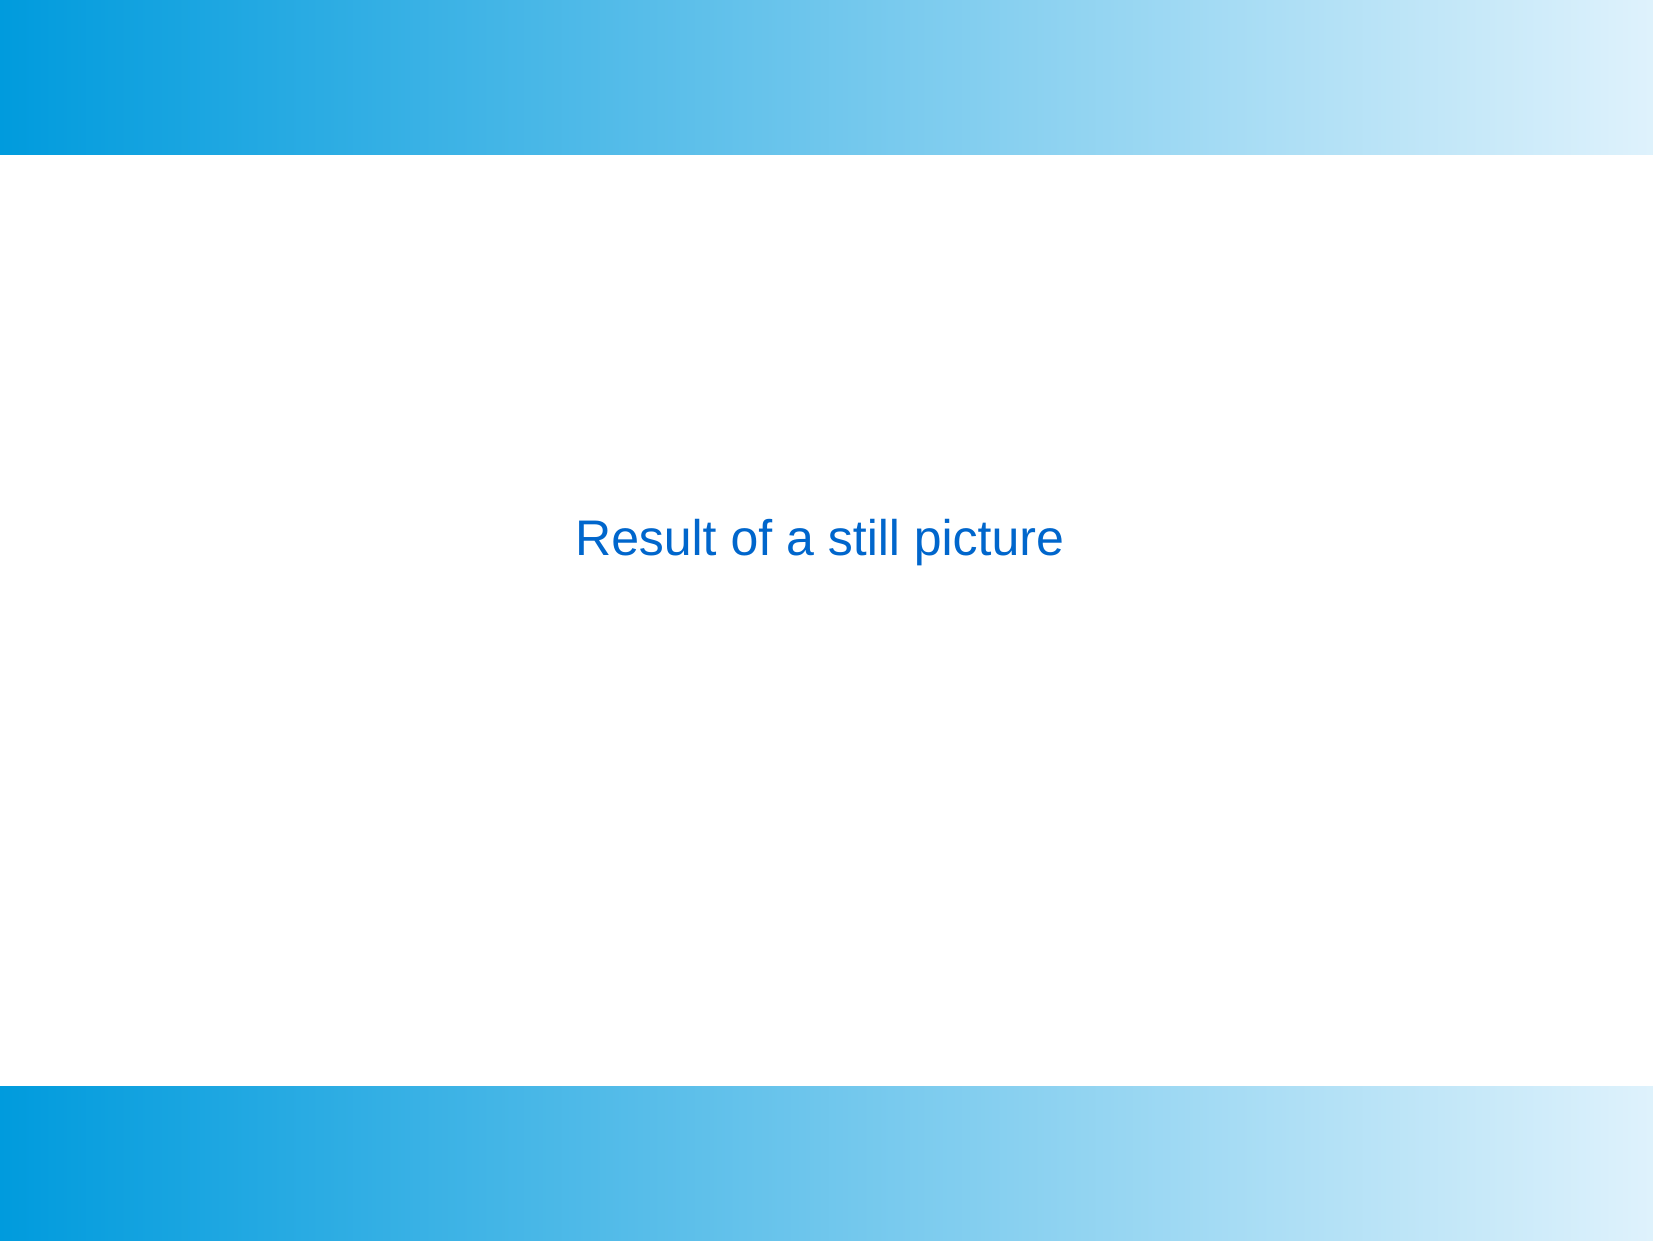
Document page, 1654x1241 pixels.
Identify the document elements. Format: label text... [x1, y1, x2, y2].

list Result of a still picture [82, 290, 1571, 1010]
